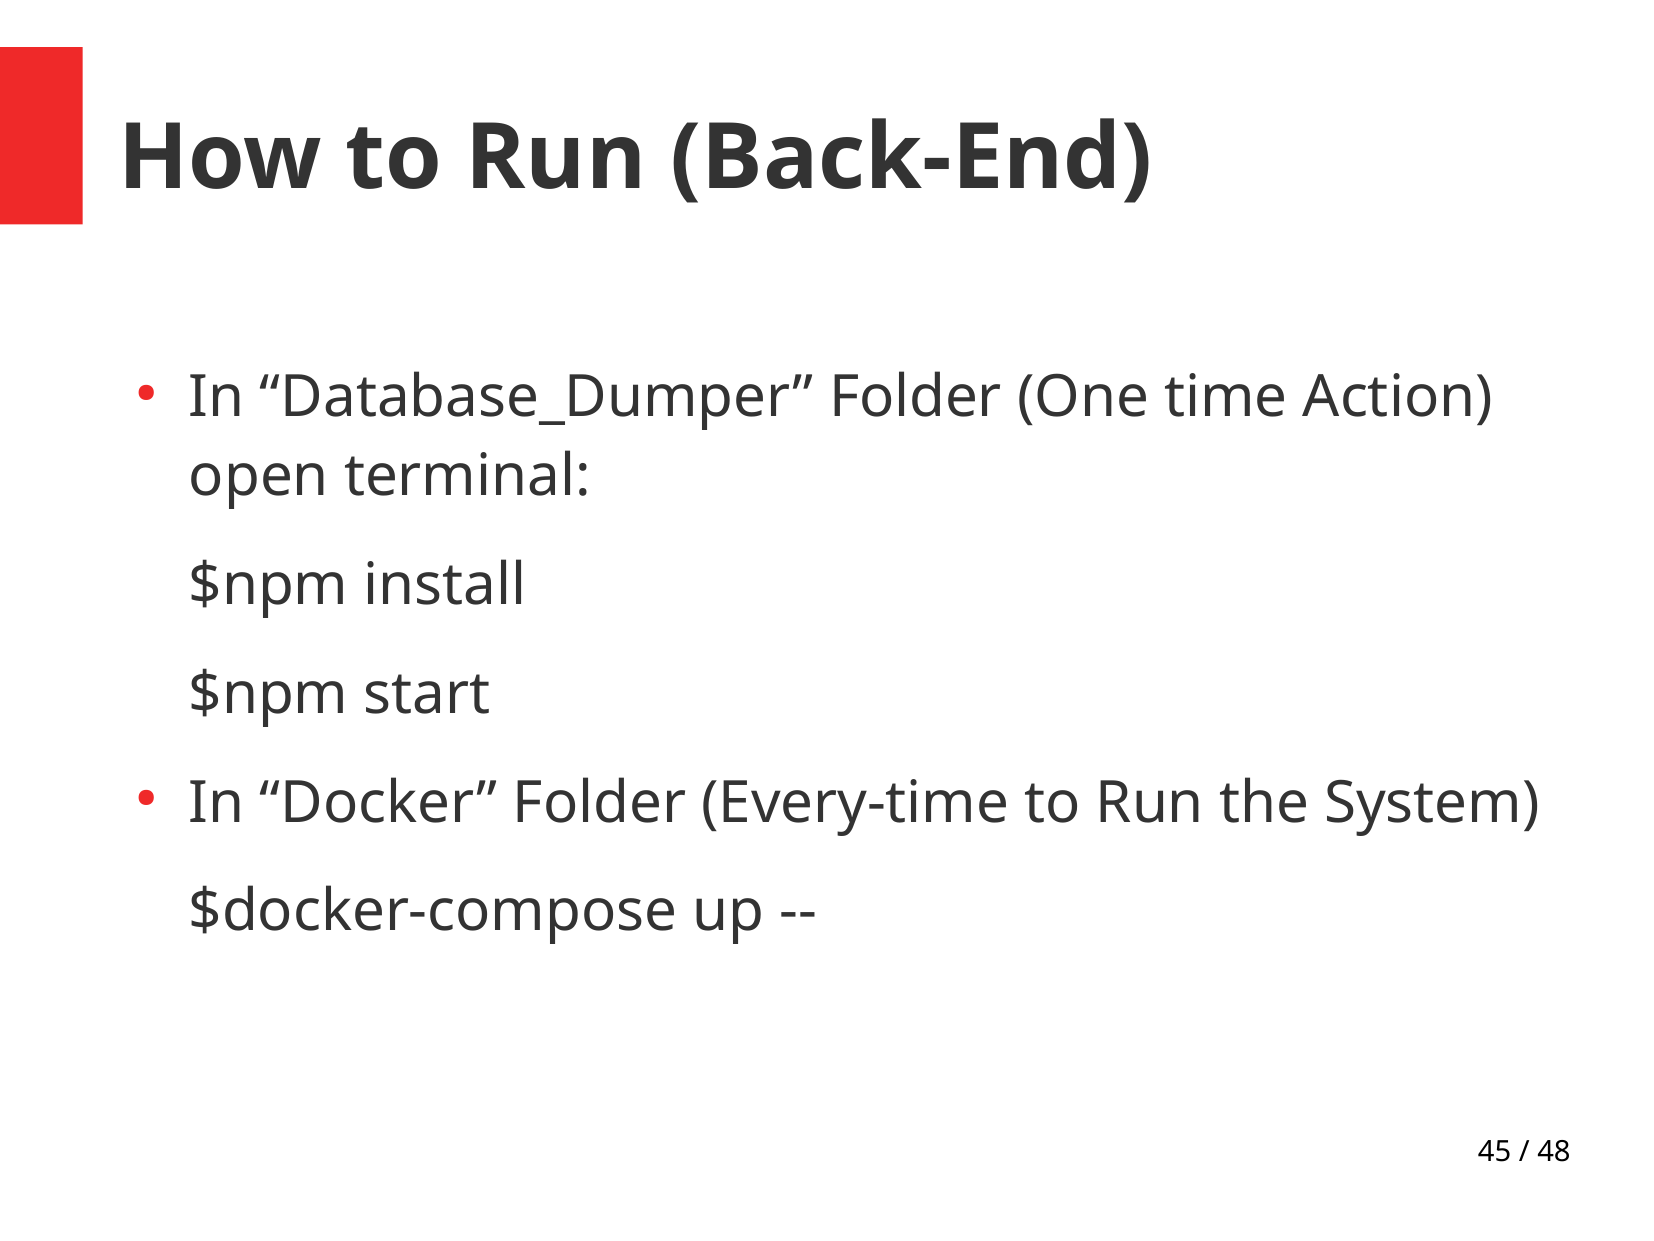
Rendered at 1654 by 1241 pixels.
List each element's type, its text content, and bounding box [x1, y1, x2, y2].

title How to Run (Back-End) [118, 49, 1571, 257]
list In “Database_Dumper” Folder (One time Action) open terminal: $npm install $npm start In “Docker” Folder (Every-time to Run the System) $docker-compose up -- [118, 354, 1606, 1111]
